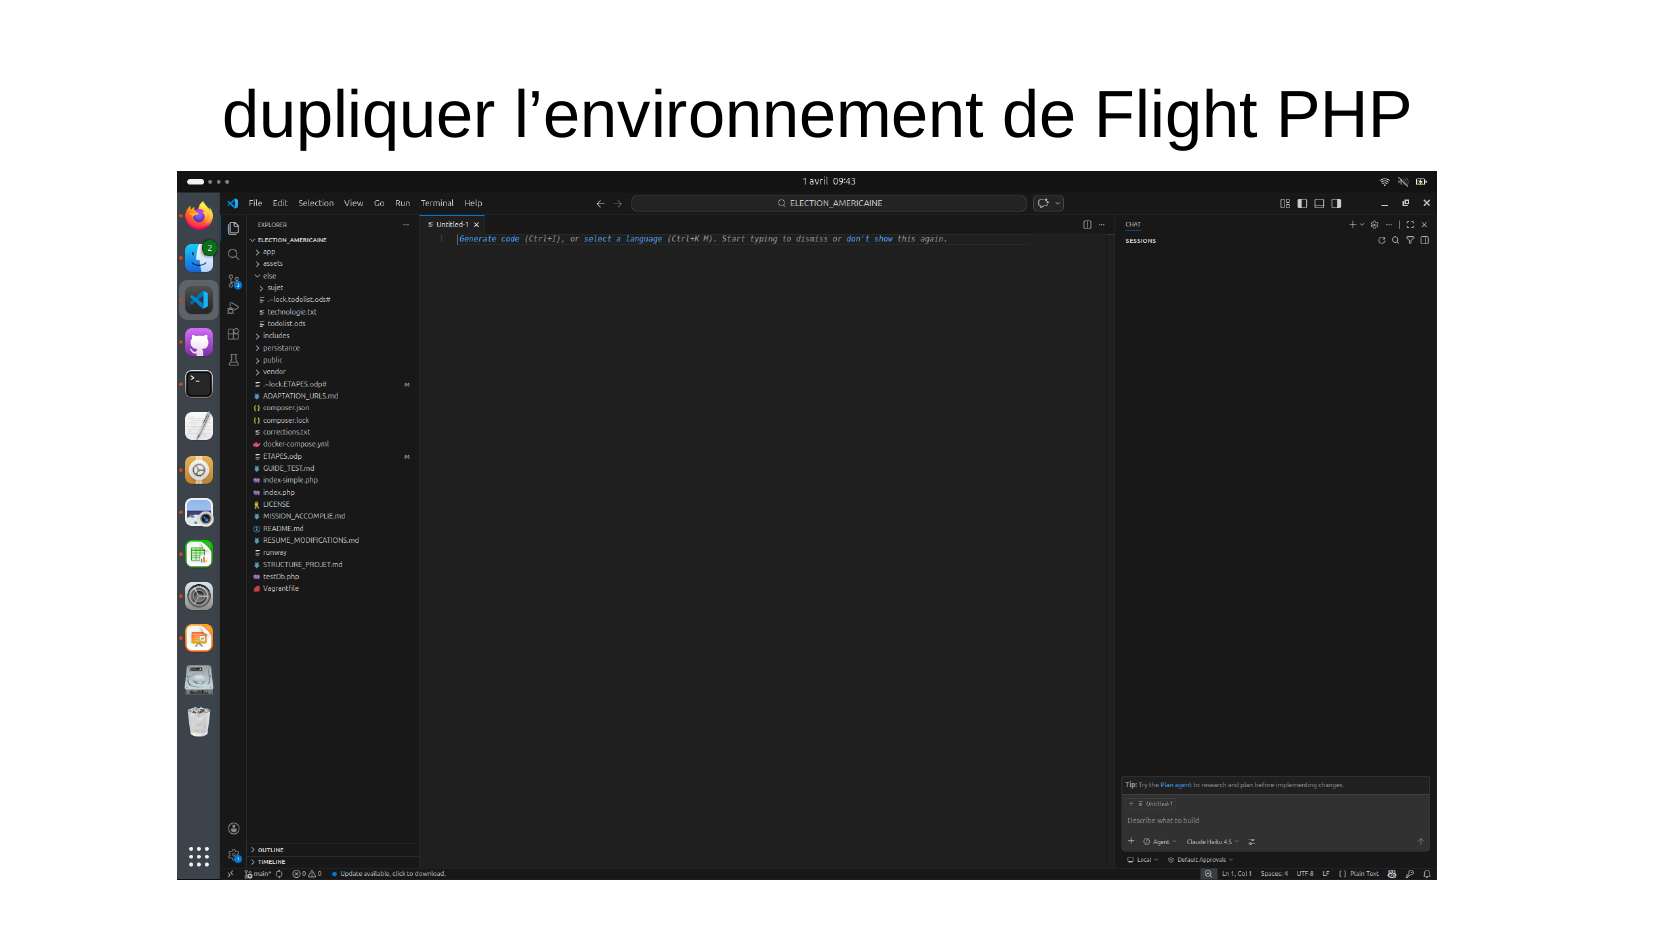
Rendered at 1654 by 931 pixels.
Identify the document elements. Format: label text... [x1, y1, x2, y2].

picture [177, 171, 1437, 880]
title dupliquer l’environnement de Flight PHP [82, 37, 1571, 193]
